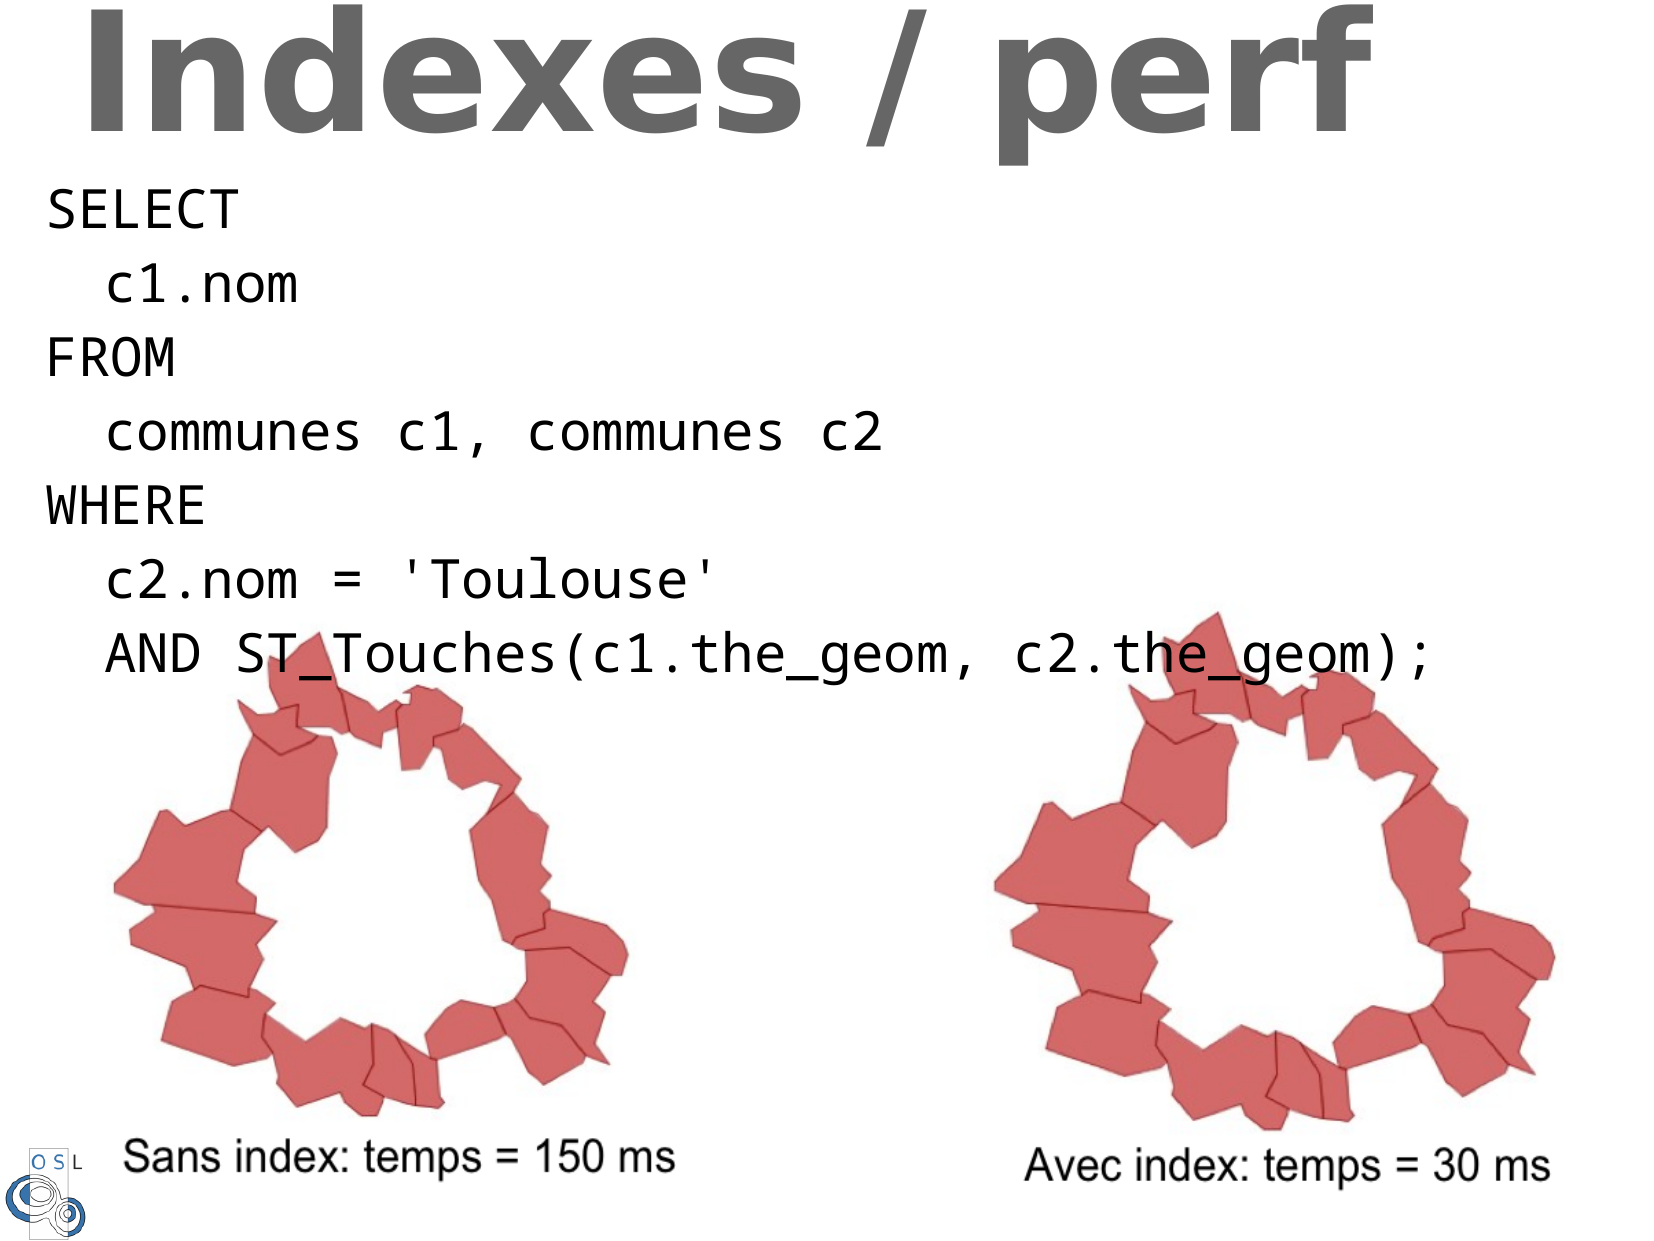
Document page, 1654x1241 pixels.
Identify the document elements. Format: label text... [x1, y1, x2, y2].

text_box SELECT c1.nom FROM communes c1, communes c2 WHERE c2.nom = 'Toulouse' AND ST_Touches(c1.the_geom, c2.the_geom); [31, 163, 1553, 597]
list [82, 290, 1571, 1109]
title Indexes / perf [76, 0, 1565, 171]
picture [0, 0, 1654, 1241]
